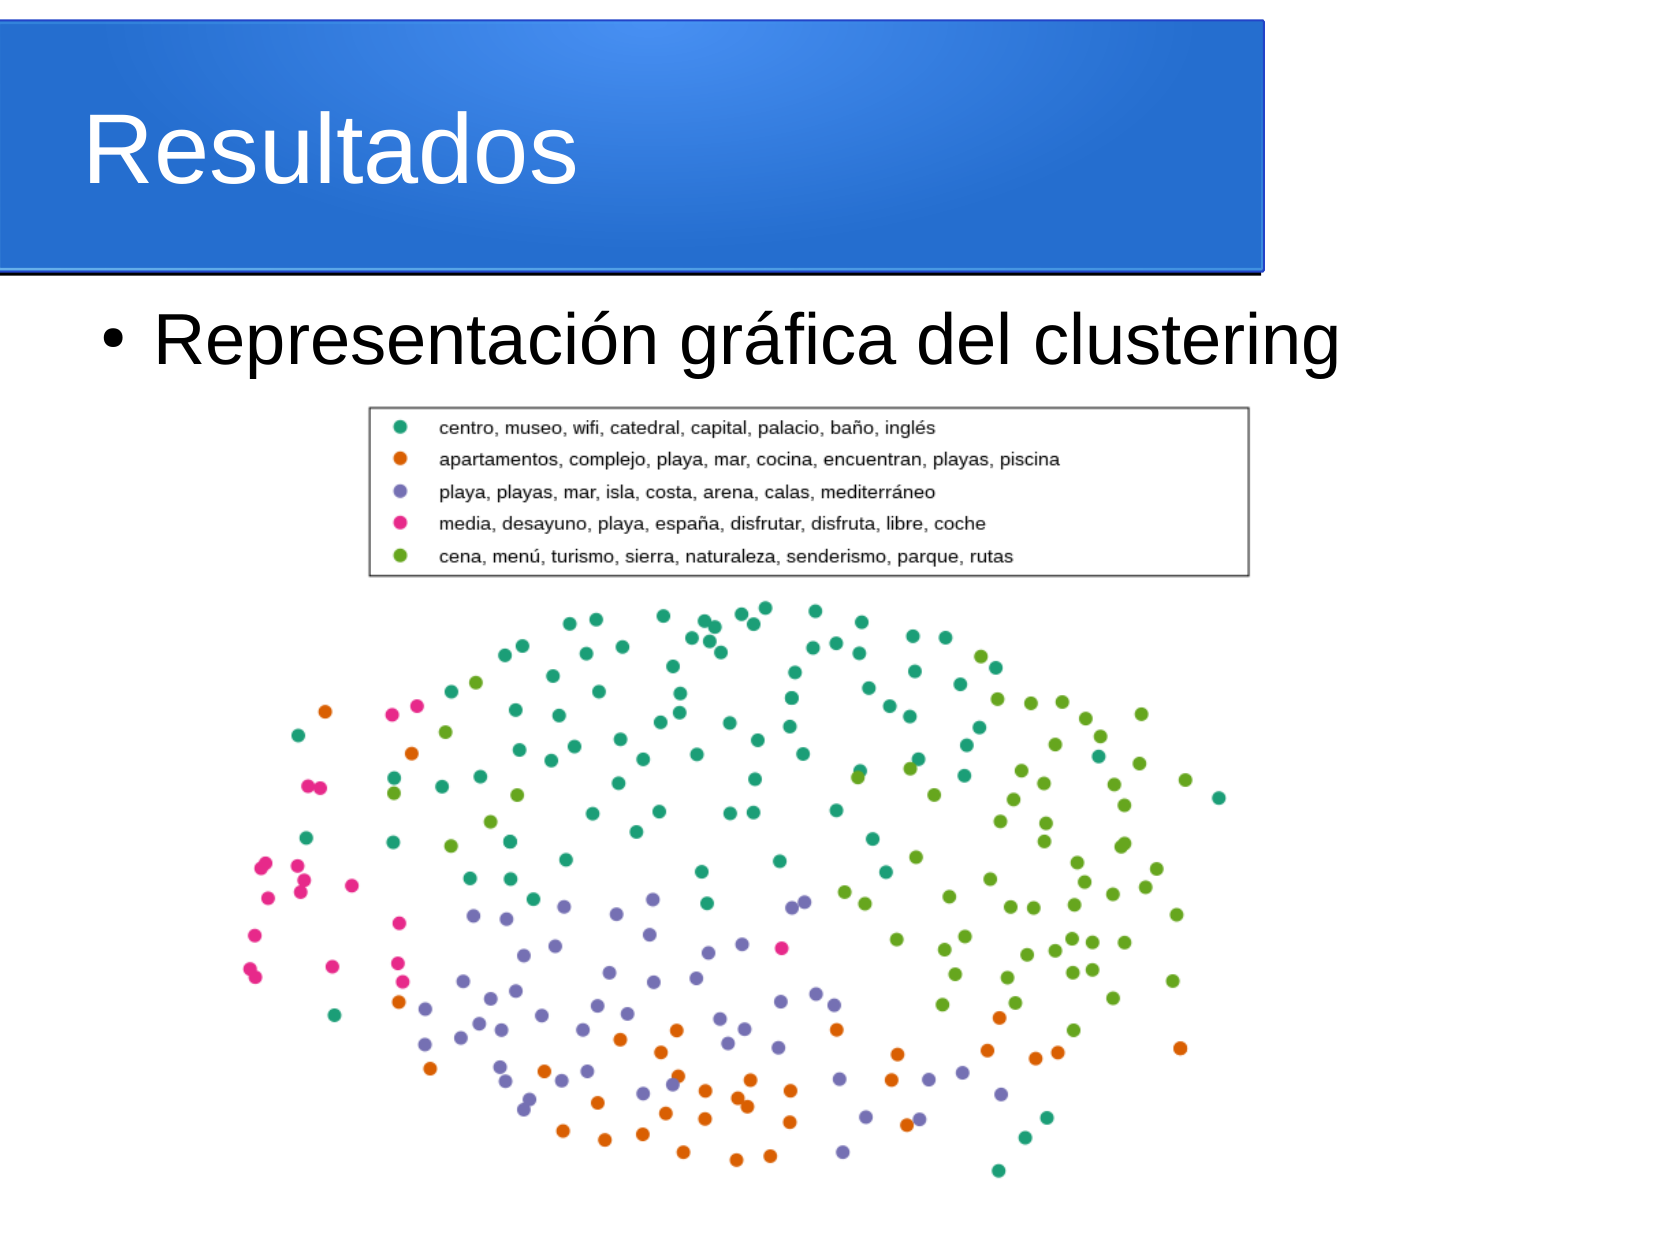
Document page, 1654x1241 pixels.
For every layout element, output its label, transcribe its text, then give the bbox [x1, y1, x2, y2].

picture [237, 404, 1257, 1181]
list Representación gráfica del clustering [82, 299, 1571, 406]
title Resultados [82, 47, 1235, 252]
